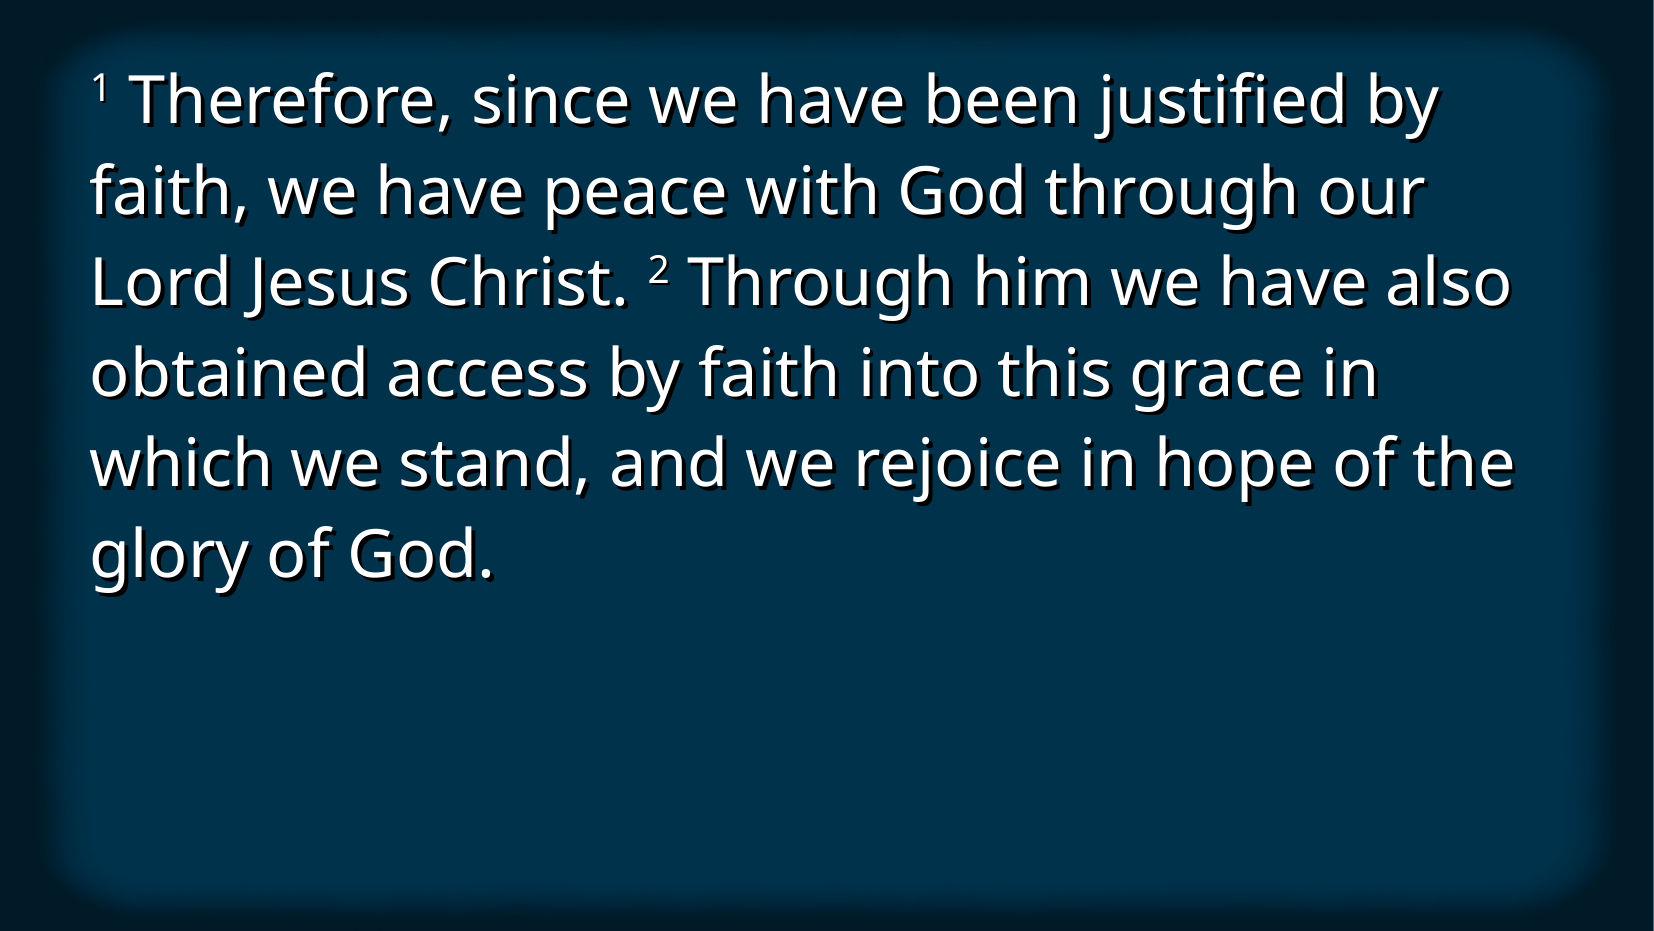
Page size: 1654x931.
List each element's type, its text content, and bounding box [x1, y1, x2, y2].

text_box 1 Therefore, since we have been justified by faith, we have peace with God through our Lord Jesus Christ. 2 Through him we have also obtained access by faith into this grace in which we stand, and we rejoice in hope of the glory of God. [75, 45, 1576, 504]
picture [0, 0, 1654, 931]
